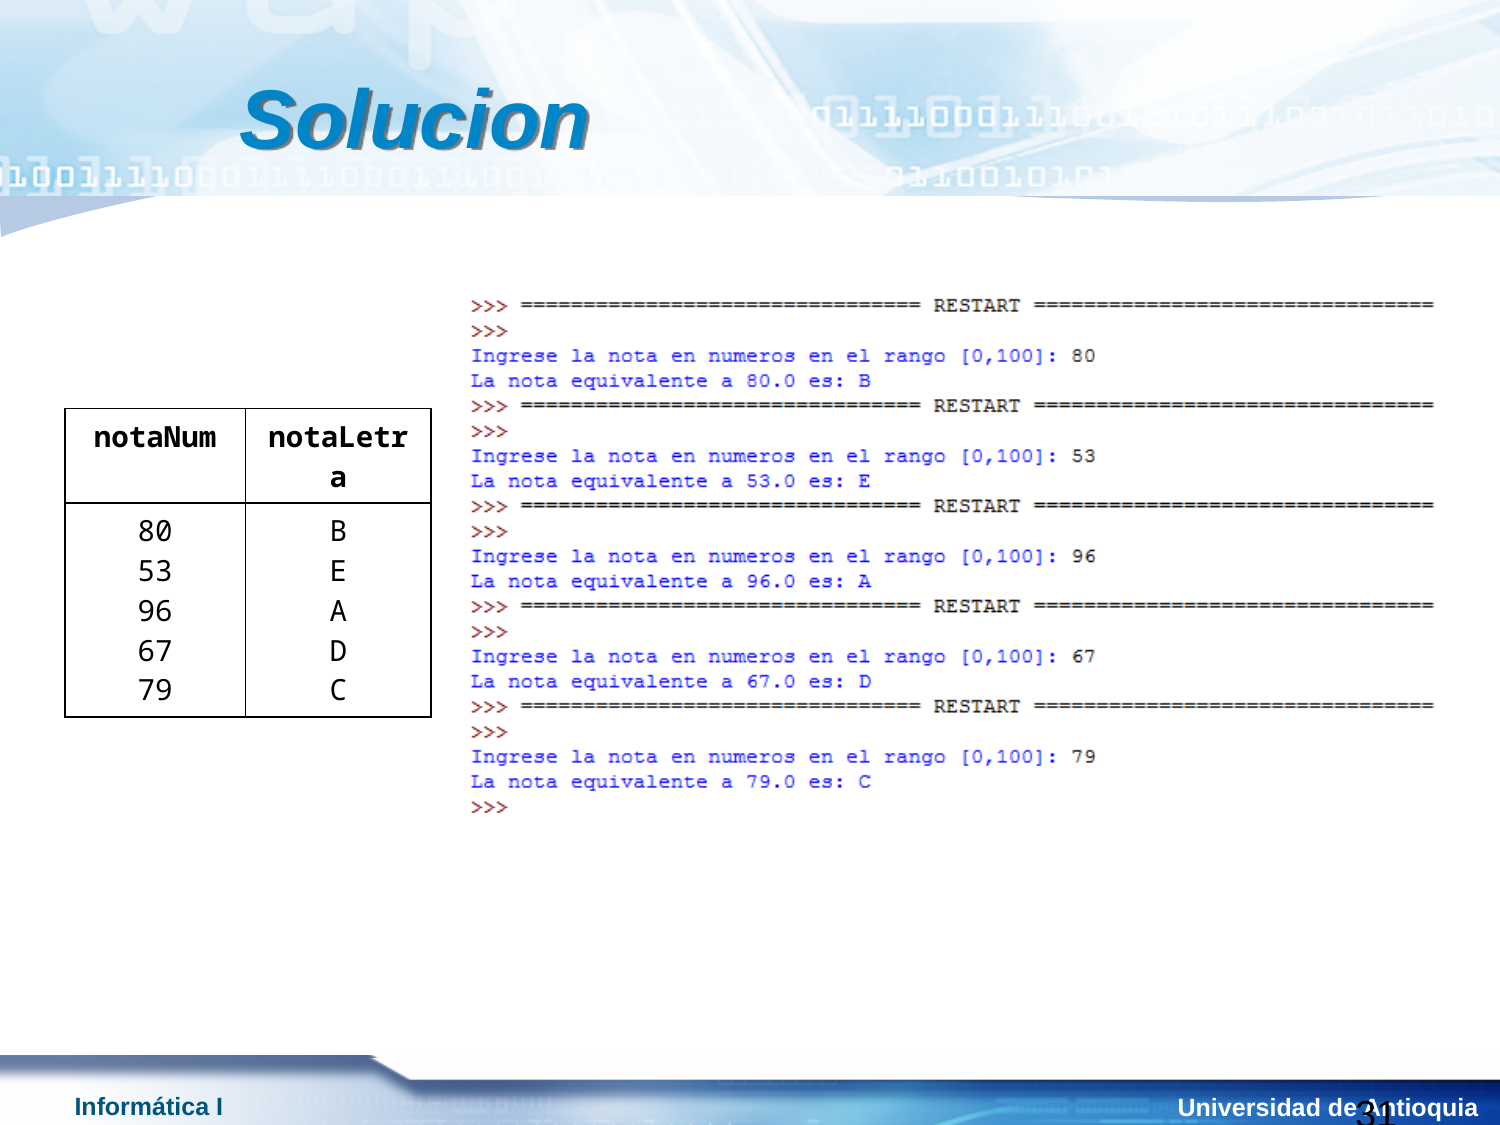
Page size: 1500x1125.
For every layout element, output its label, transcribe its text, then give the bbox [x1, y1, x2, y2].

table_cell B E A D C [246, 504, 430, 716]
slide_number <número> [1340, 1082, 1500, 1125]
table_cell 80 53 96 67 79 [66, 504, 245, 716]
title Solucion [224, 57, 1438, 150]
table_header notaNum [66, 409, 245, 502]
picture [466, 290, 1453, 824]
table_header notaLetra [246, 409, 430, 502]
picture [0, 1055, 1500, 1125]
picture [0, 0, 1500, 196]
picture [1332, 1105, 1337, 1114]
